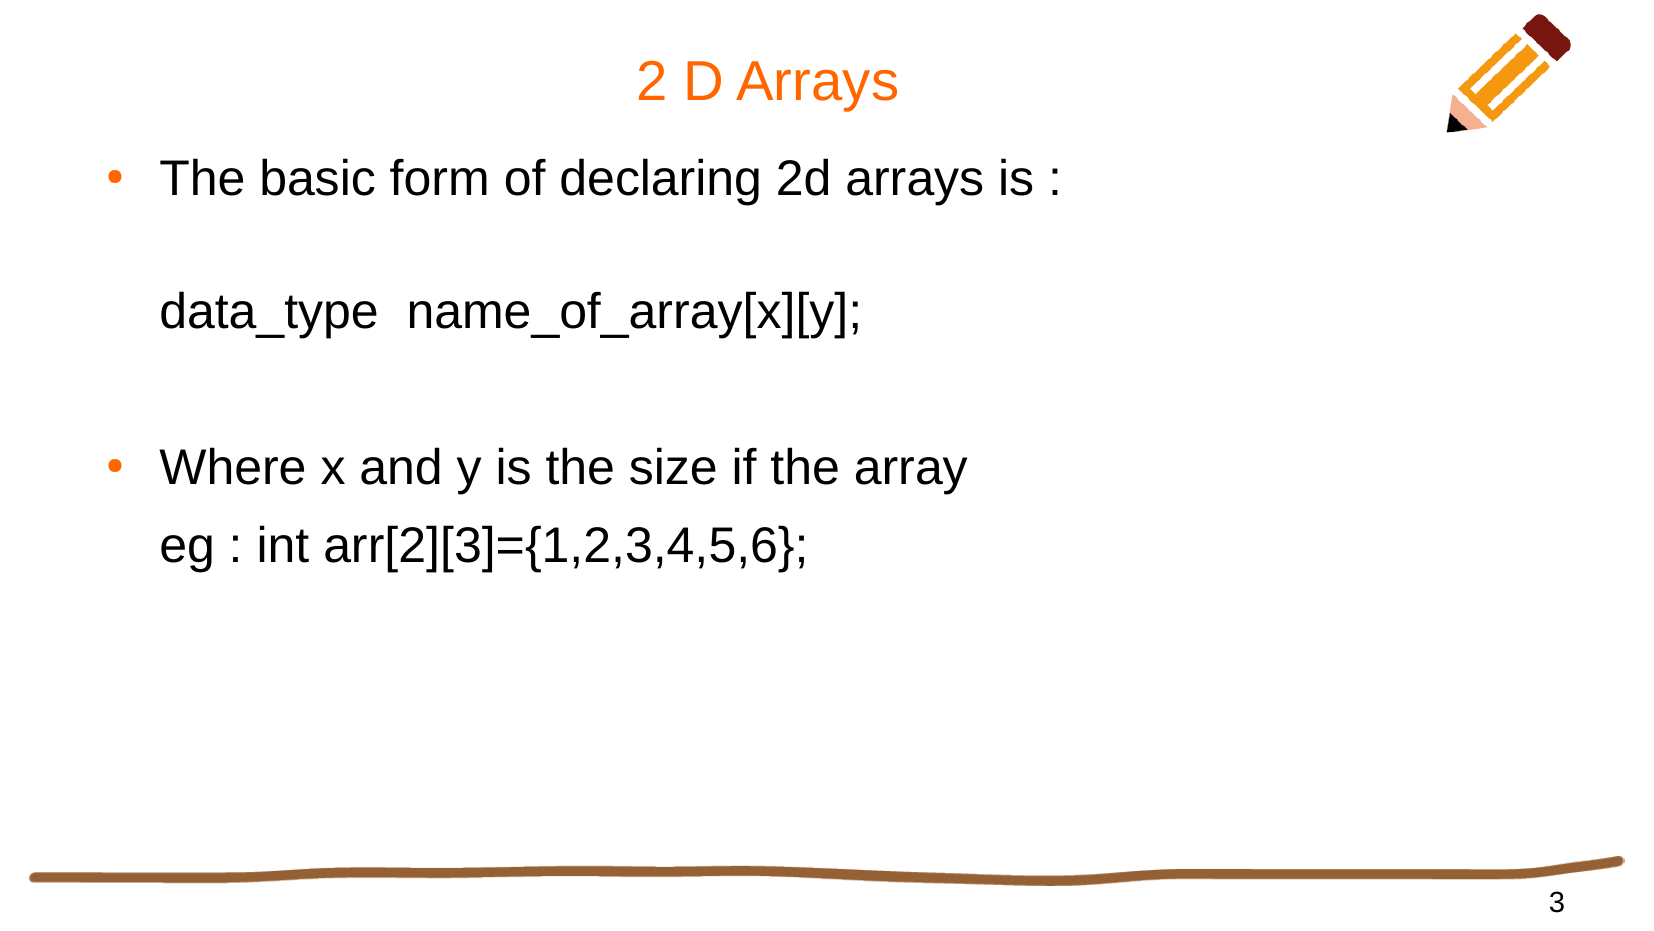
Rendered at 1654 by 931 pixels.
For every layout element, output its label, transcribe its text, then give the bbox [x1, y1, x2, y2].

picture [29, 856, 1625, 886]
title 2 D Arrays [88, 29, 1447, 133]
list The basic form of declaring 2d arrays is : data_type name_of_array[x][y]; Where x and y is the size if the array eg : int arr[2][3]={1,2,3,4,5,6}; [88, 150, 1538, 800]
picture [1446, 14, 1571, 133]
